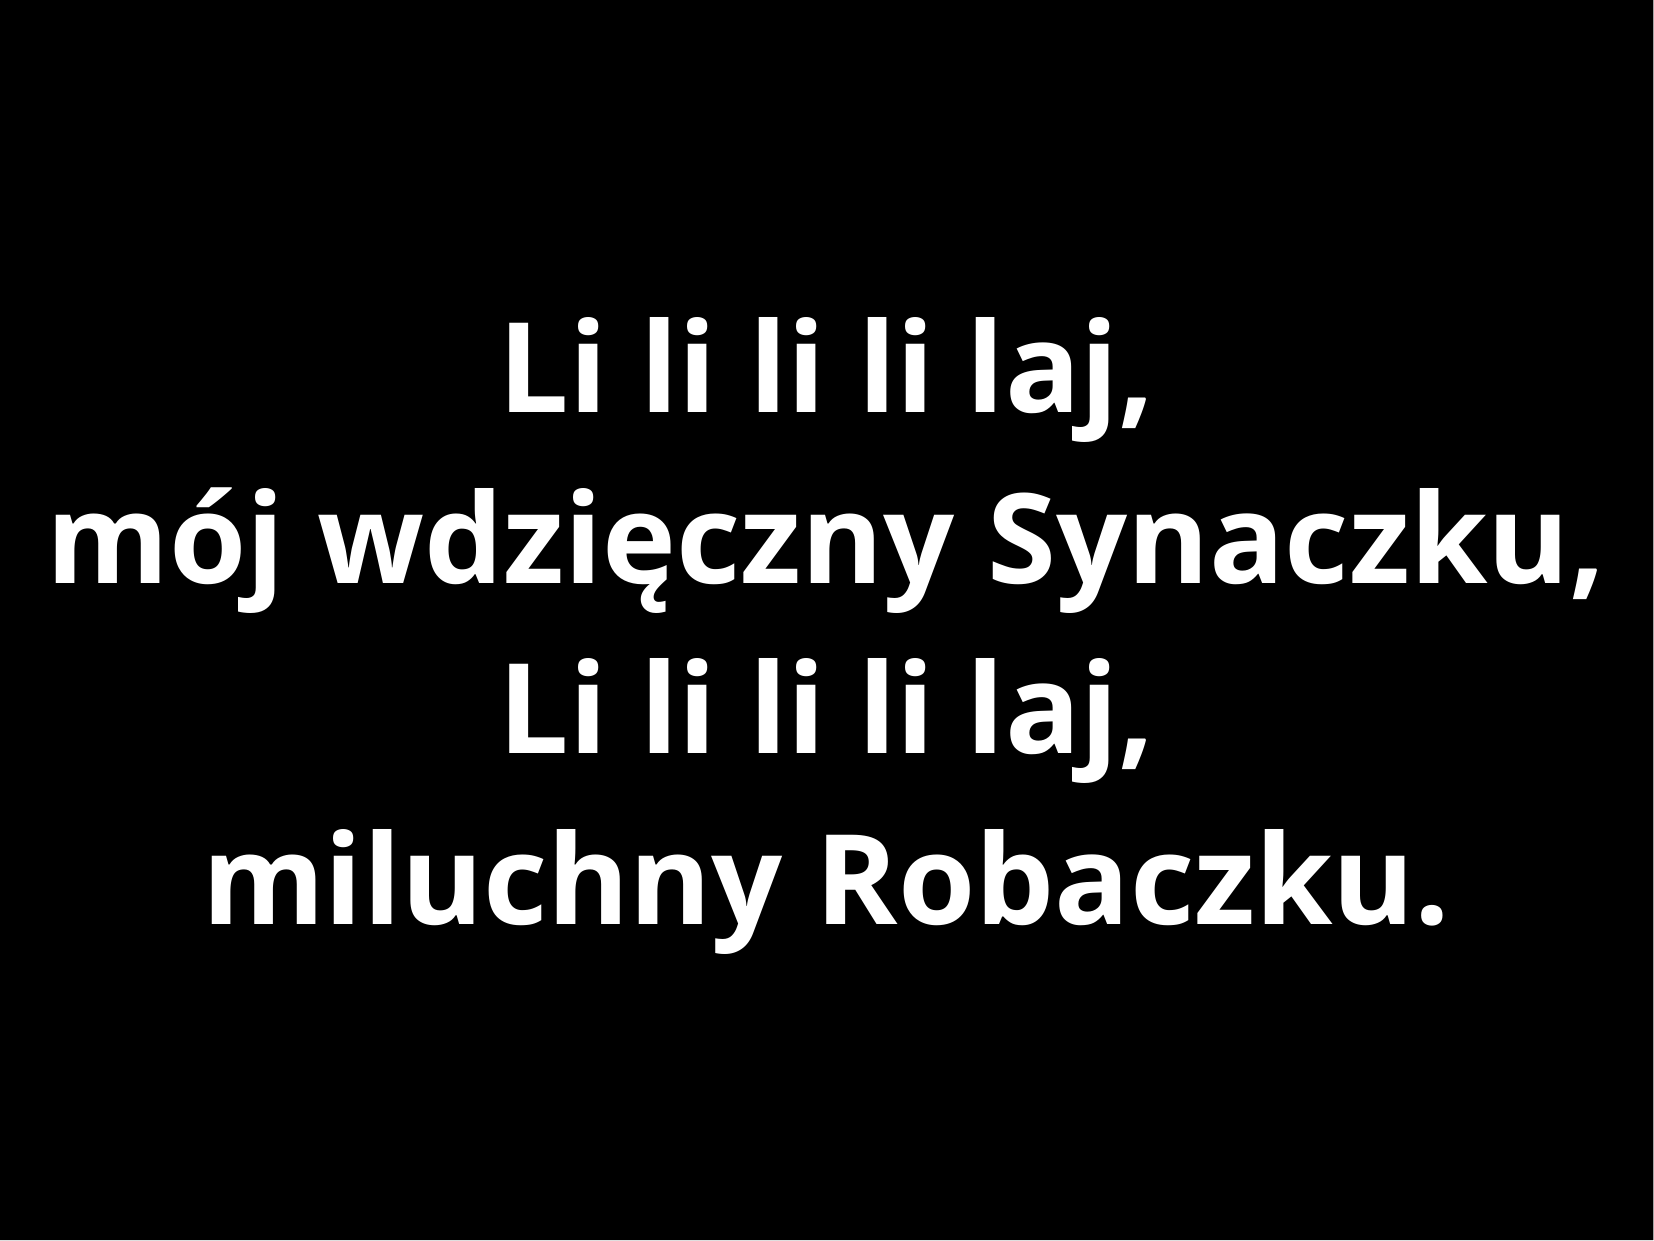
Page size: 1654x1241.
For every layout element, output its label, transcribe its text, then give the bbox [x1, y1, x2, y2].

title Li li li li laj, mój wdzięczny Synaczku, Li li li li laj, miluchny Robaczku. [0, 0, 1654, 1241]
